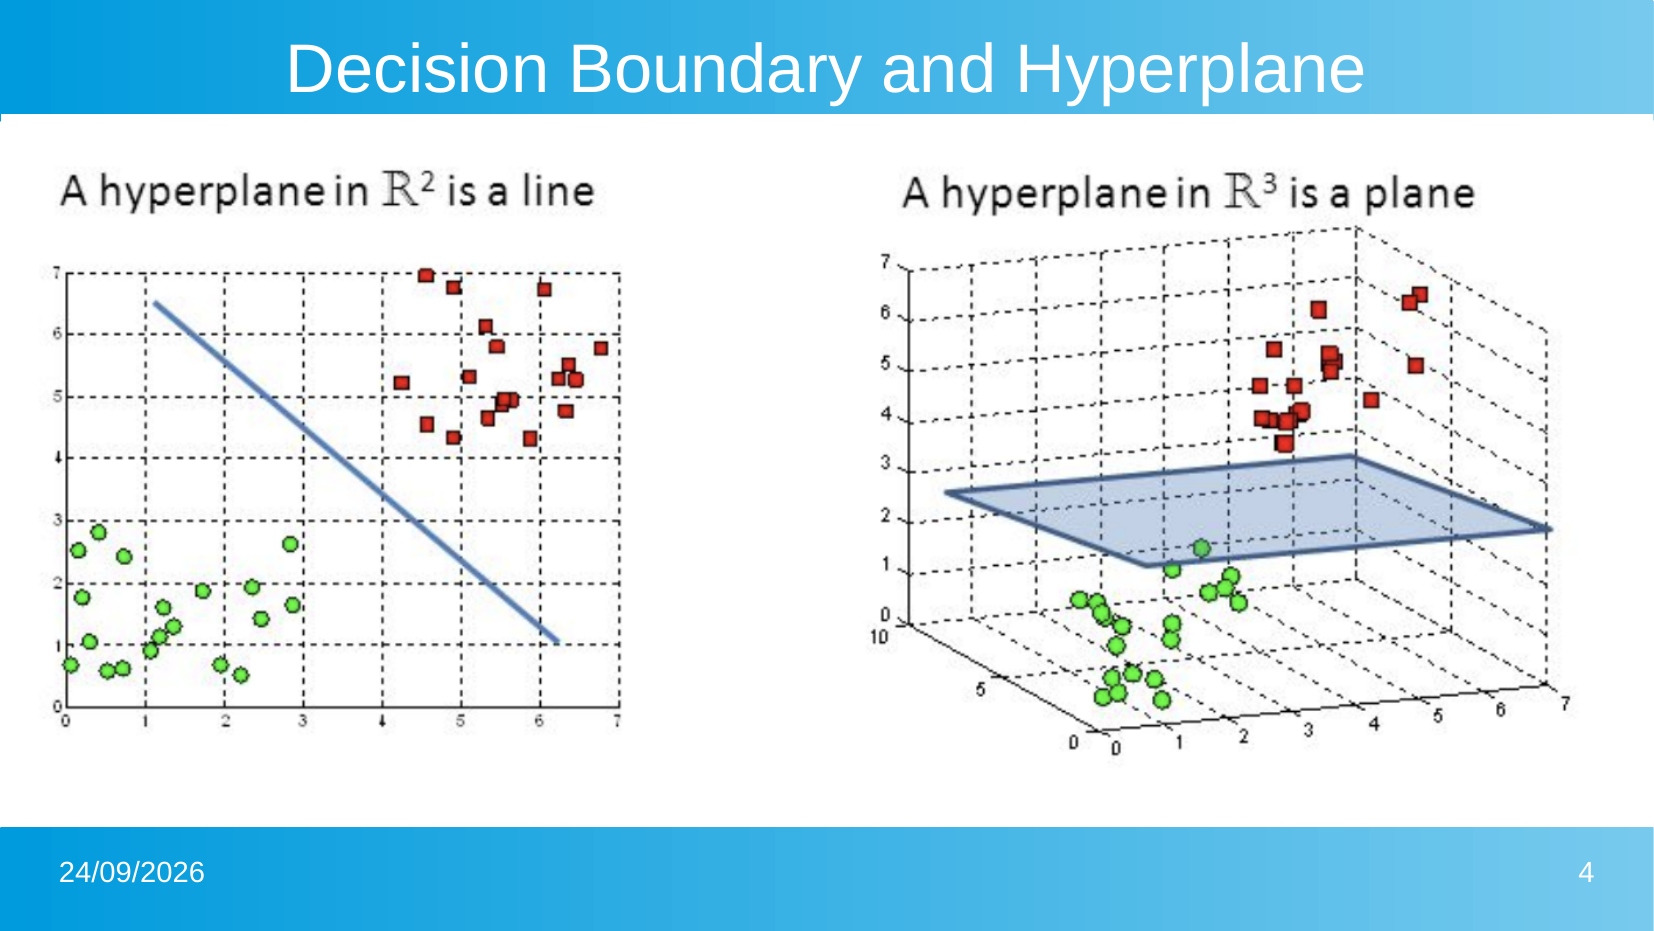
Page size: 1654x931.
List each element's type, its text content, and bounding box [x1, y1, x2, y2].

title Decision Boundary and Hyperplane [59, 29, 1595, 108]
picture [1, 1, 1654, 815]
